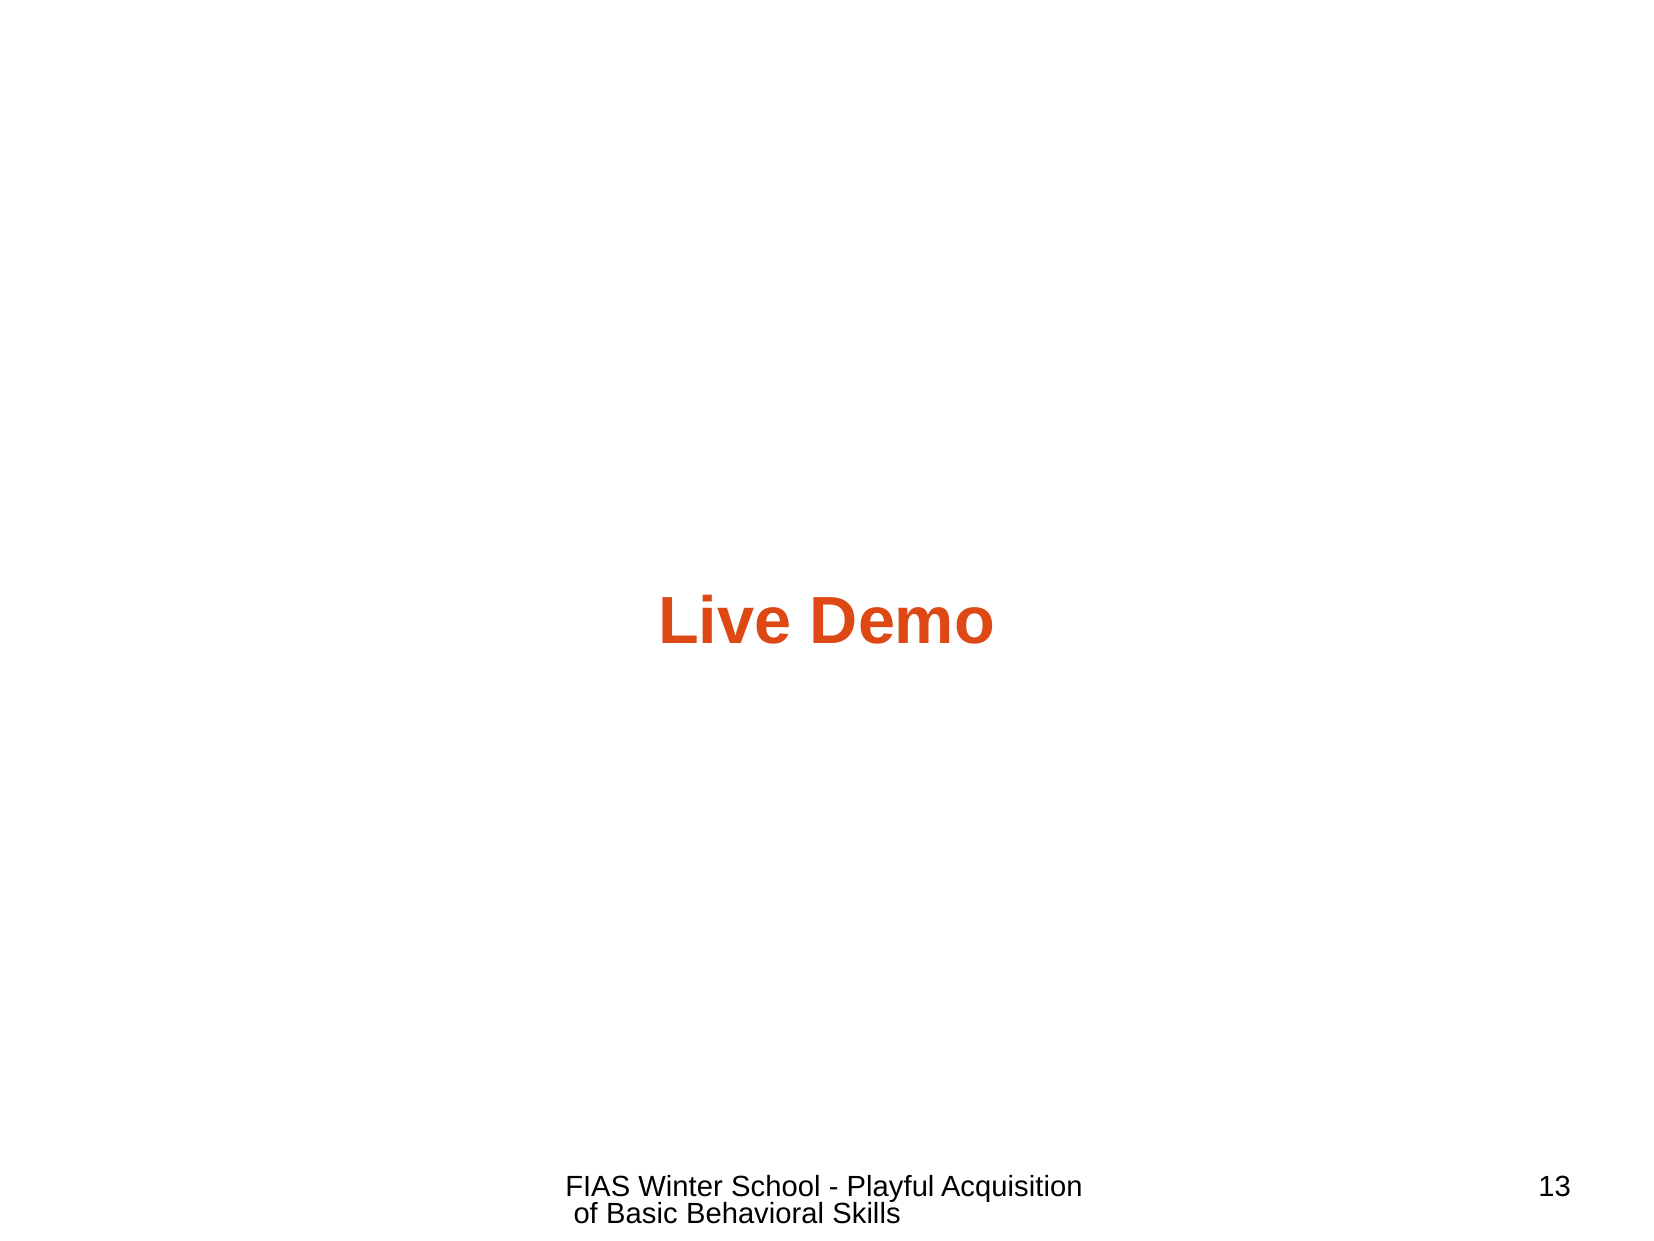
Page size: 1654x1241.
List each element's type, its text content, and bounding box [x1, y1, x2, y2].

text_box Live Demo [639, 582, 1015, 658]
